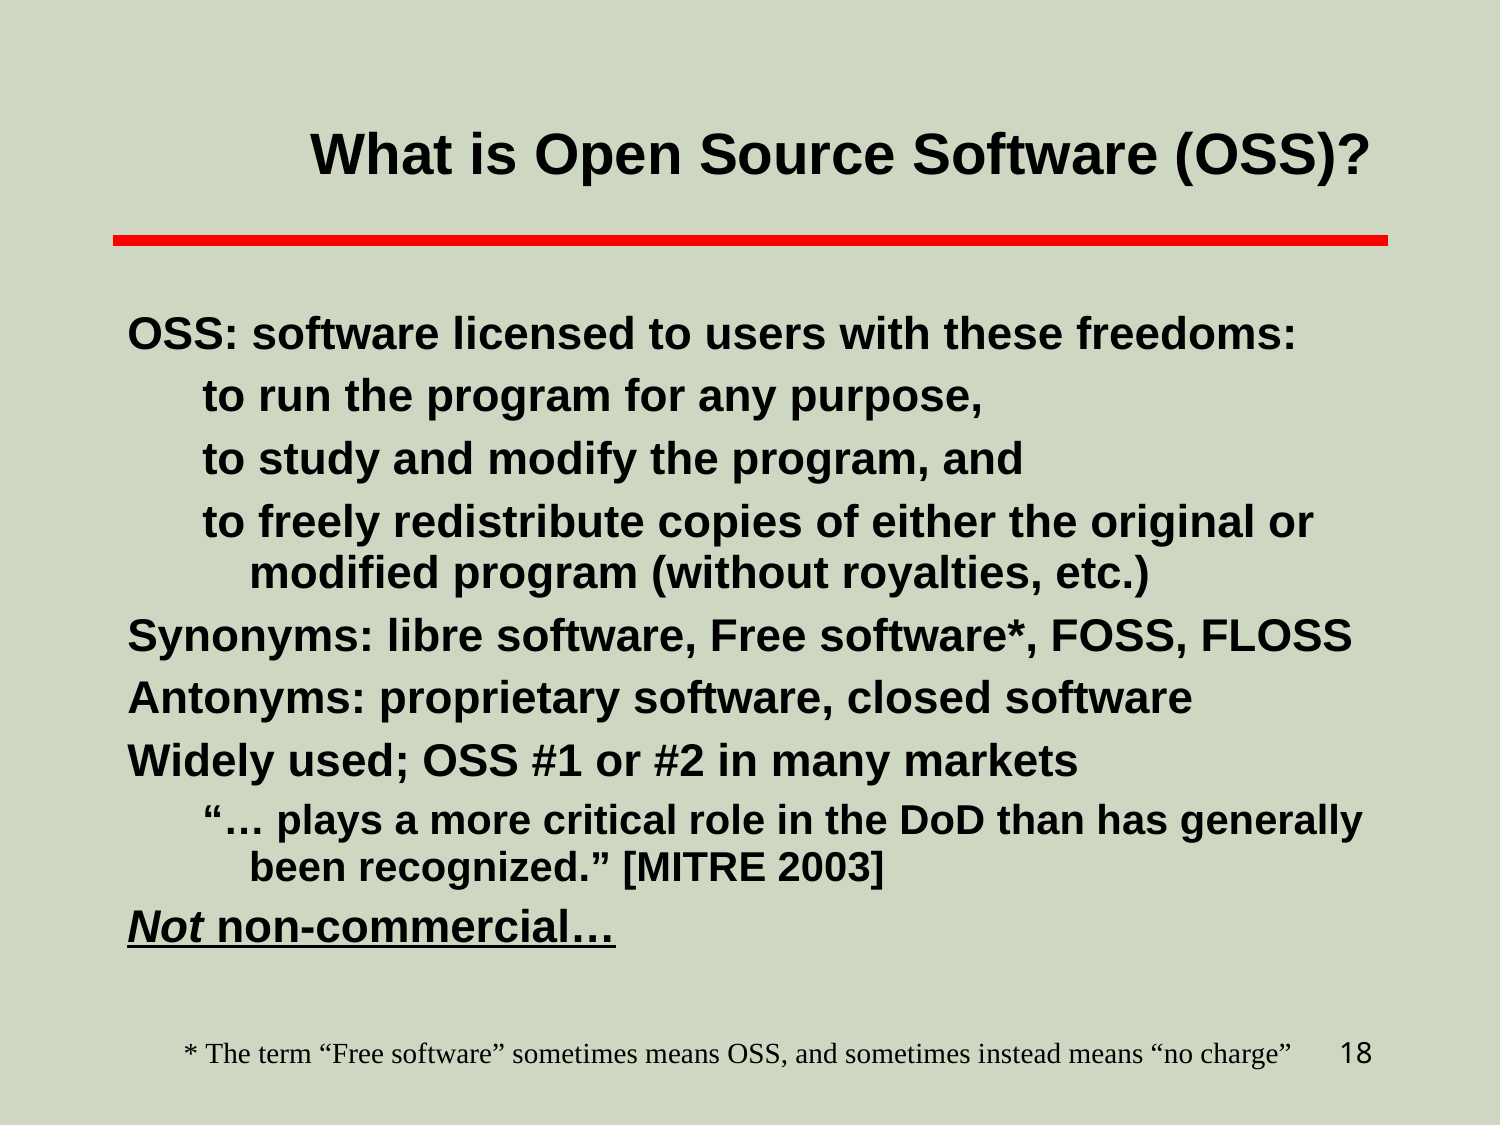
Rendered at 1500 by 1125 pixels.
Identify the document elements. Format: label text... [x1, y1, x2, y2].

text_box * The term “Free software” sometimes means OSS, and sometimes instead means “no charge” [168, 1029, 1351, 1078]
list OSS: software licensed to users with these freedoms: to run the program for any purpose, to study and modify the program, and to freely redistribute copies of either the original or modified program (without royalties, etc.) Synonyms: libre software, Free software*, FOSS, FLOSS Antonyms: proprietary software, closed software Widely used; OSS #1 or #2 in many markets “… plays a more critical role in the DoD than has generally been recognized.” [MITRE 2003] Not non-commercial… [112, 299, 1443, 1056]
title What is Open Source Software (OSS)? [216, 85, 1388, 224]
